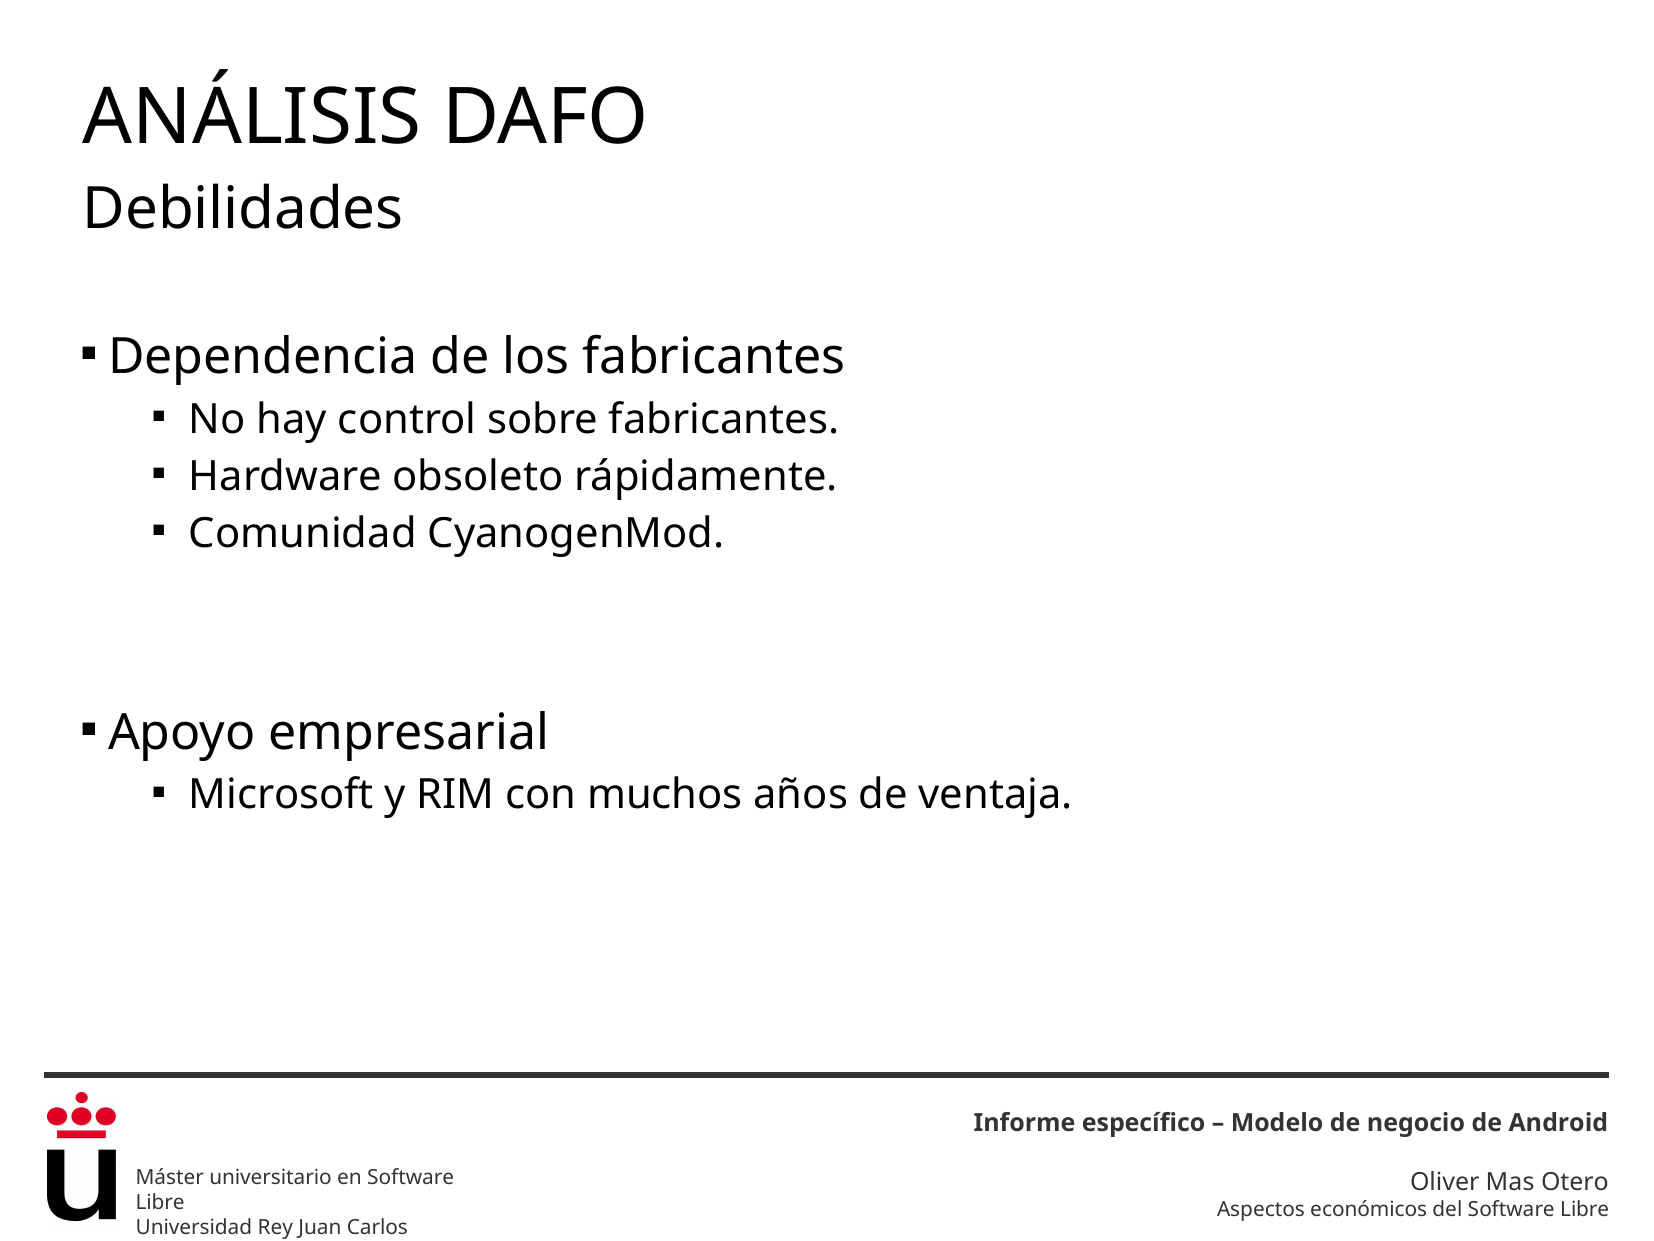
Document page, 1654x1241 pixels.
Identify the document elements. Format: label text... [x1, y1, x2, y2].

picture [47, 1092, 119, 1228]
text_box Informe específico – Modelo de negocio de Android Oliver Mas Otero Aspectos económicos del Software Libre [885, 1098, 1625, 1229]
text_box Máster universitario en Software Libre Universidad Rey Juan Carlos [120, 1168, 514, 1234]
text_box Dependencia de los fabricantes No hay control sobre fabricantes. Hardware obsoleto rápidamente. Comunidad CyanogenMod. Apoyo empresarial Microsoft y RIM con muchos años de ventaja. [82, 290, 1571, 1034]
title ANÁLISIS DAFO Debilidades [82, 49, 1571, 257]
